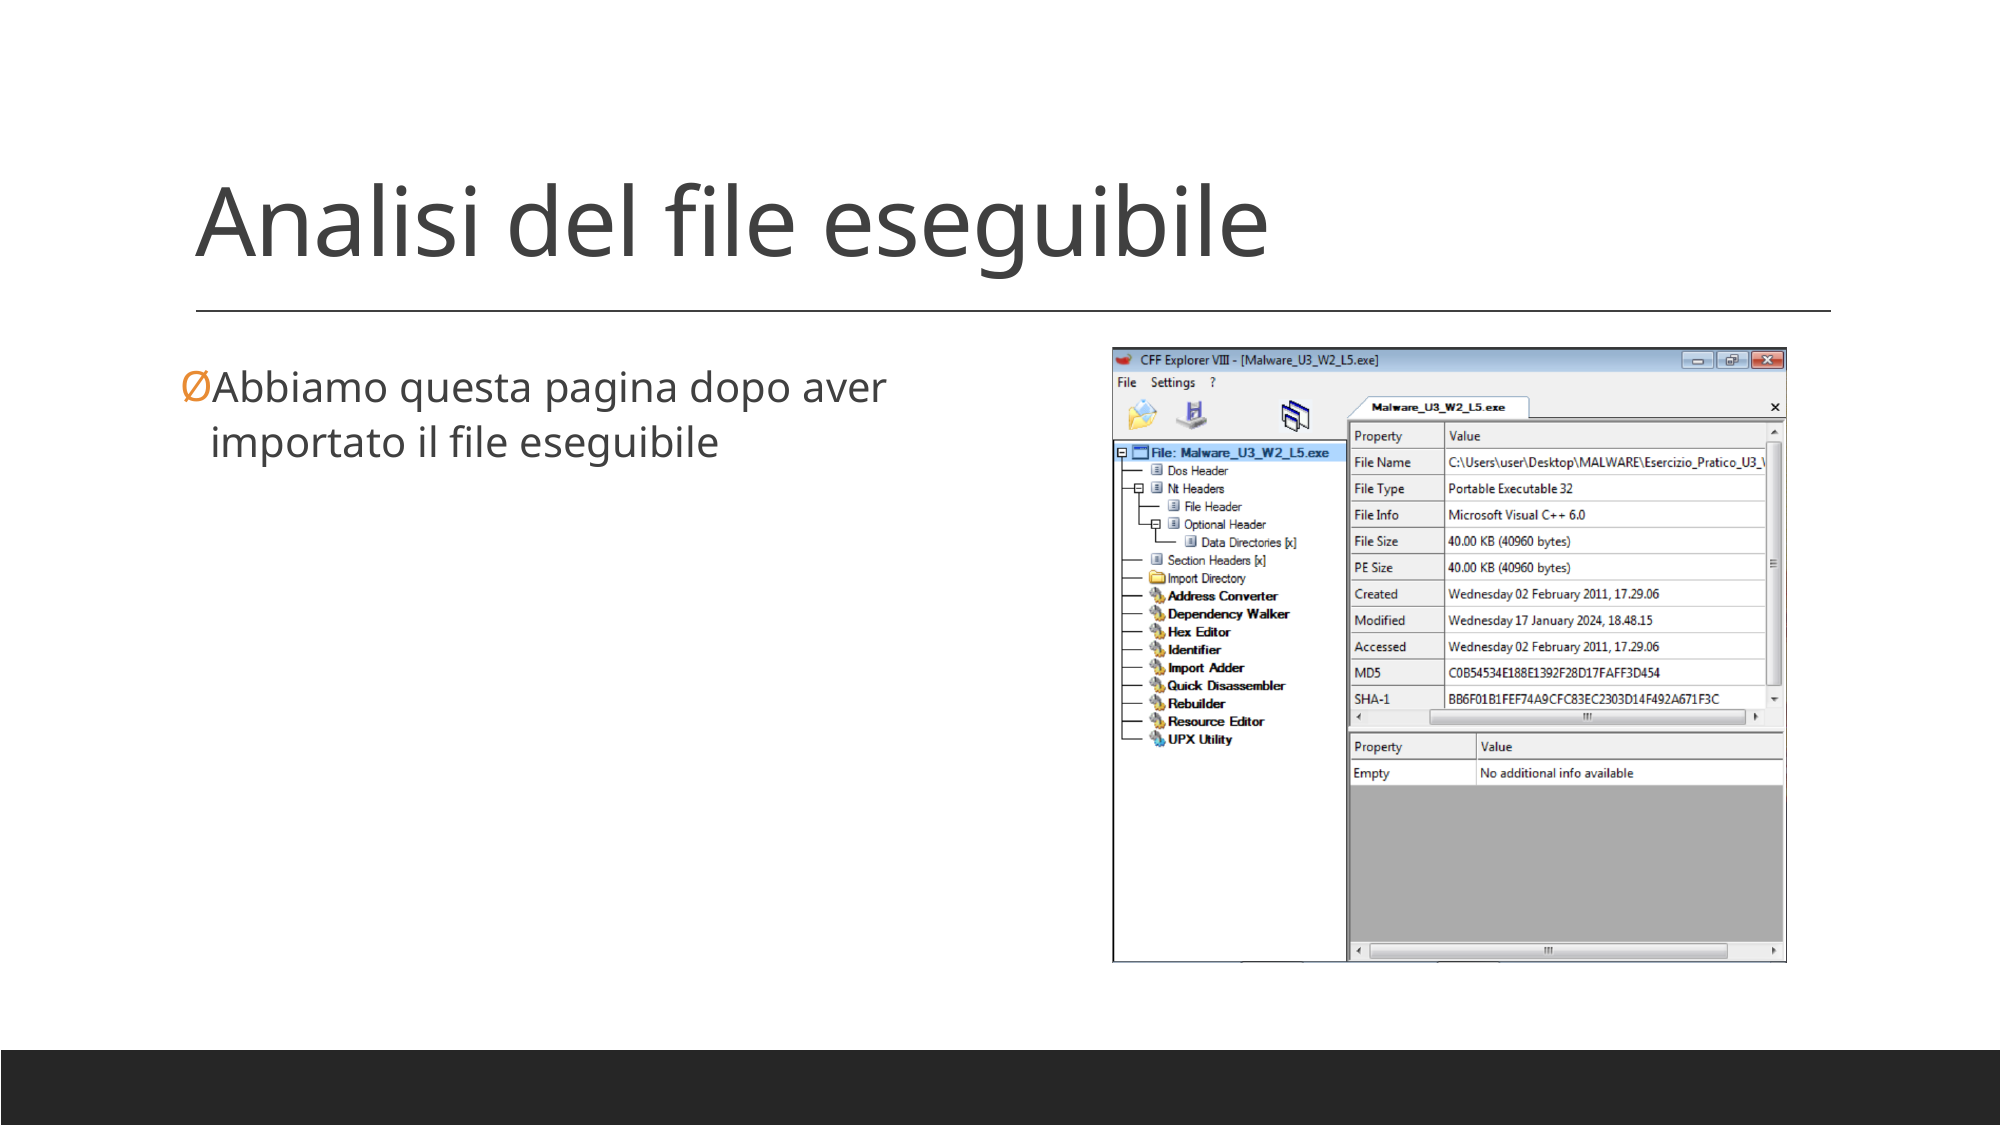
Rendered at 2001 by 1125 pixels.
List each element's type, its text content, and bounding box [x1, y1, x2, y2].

title Analisi del file eseguibile [180, 47, 1831, 286]
picture [1112, 347, 1787, 963]
list Abbiamo questa pagina dopo aver importato il file eseguibile [180, 347, 942, 963]
